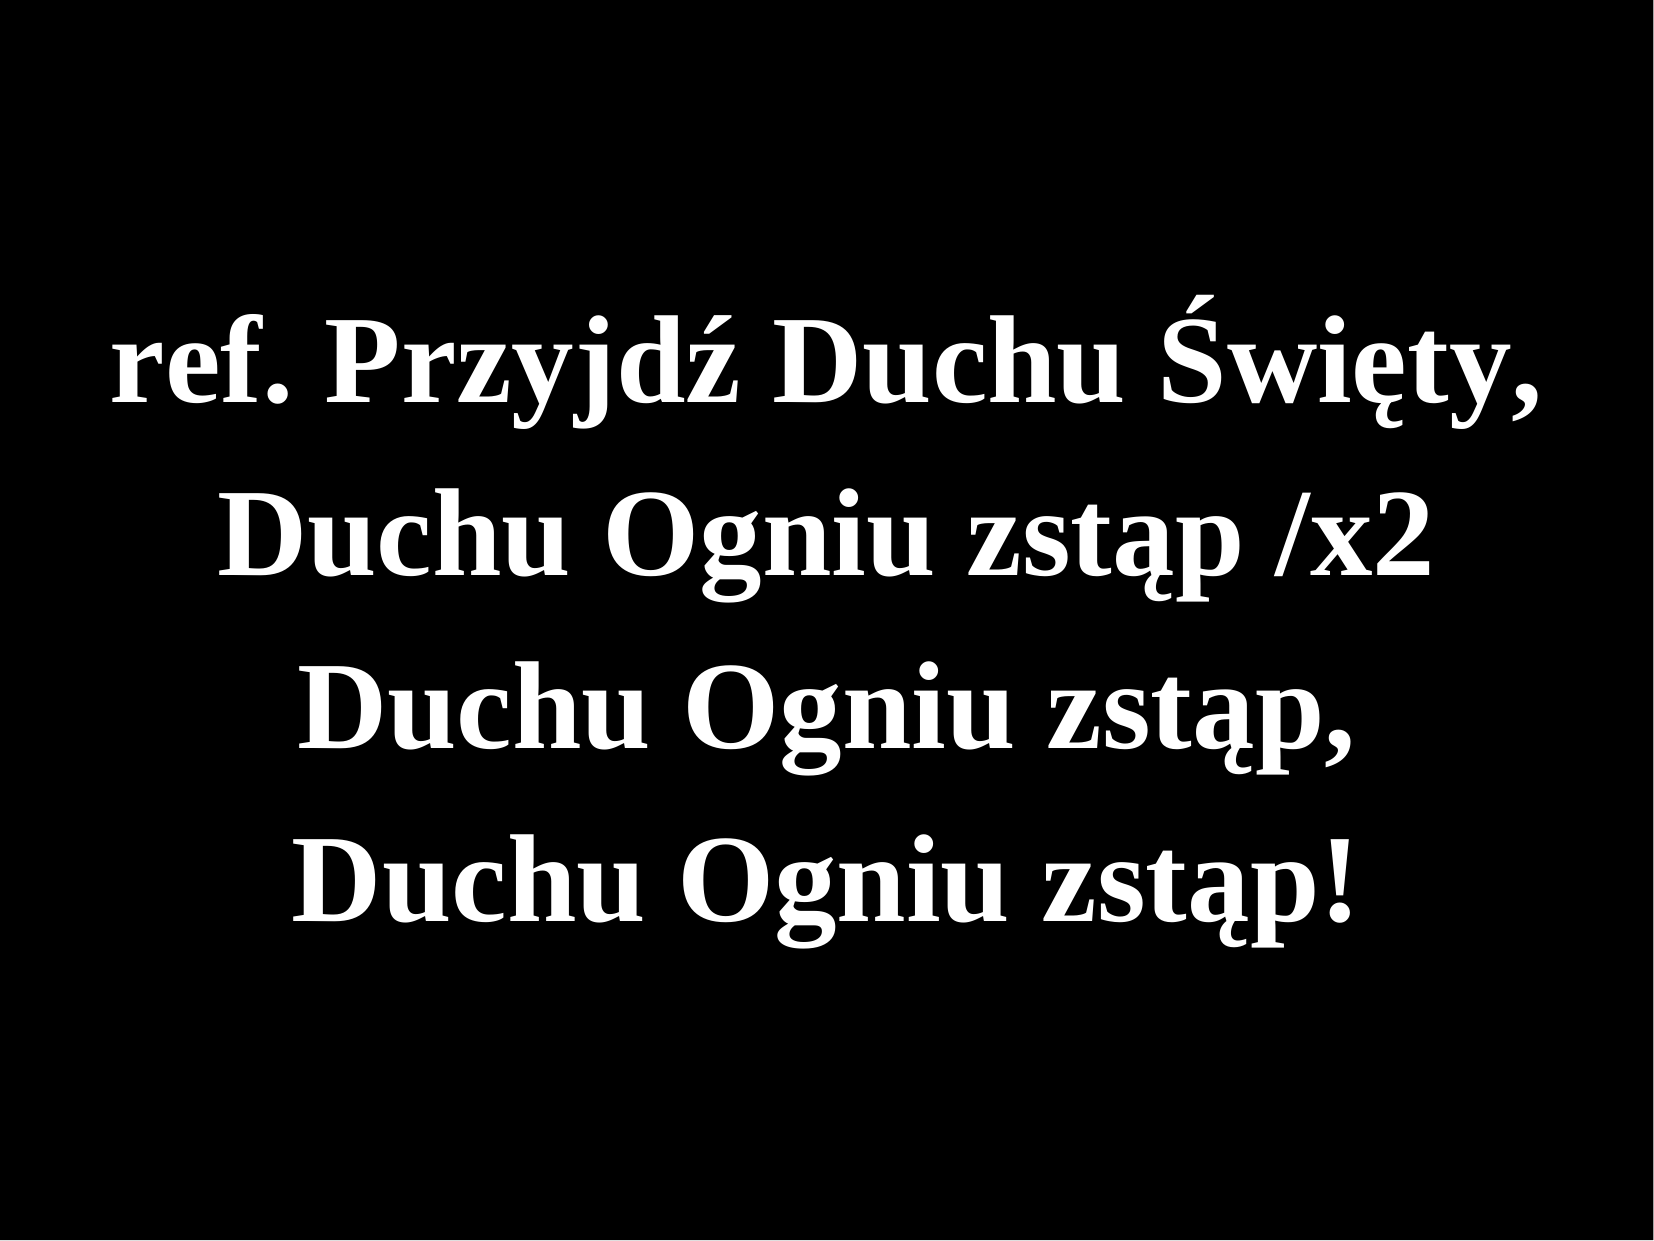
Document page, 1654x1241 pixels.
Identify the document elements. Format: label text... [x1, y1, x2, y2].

title ref. Przyjdź Duchu Święty, ppp Duchu Ogniu zstąp /x2 ppp Duchu Ogniu zstąp, ppp Duchu Ogniu zstąp! [0, 0, 1654, 1241]
